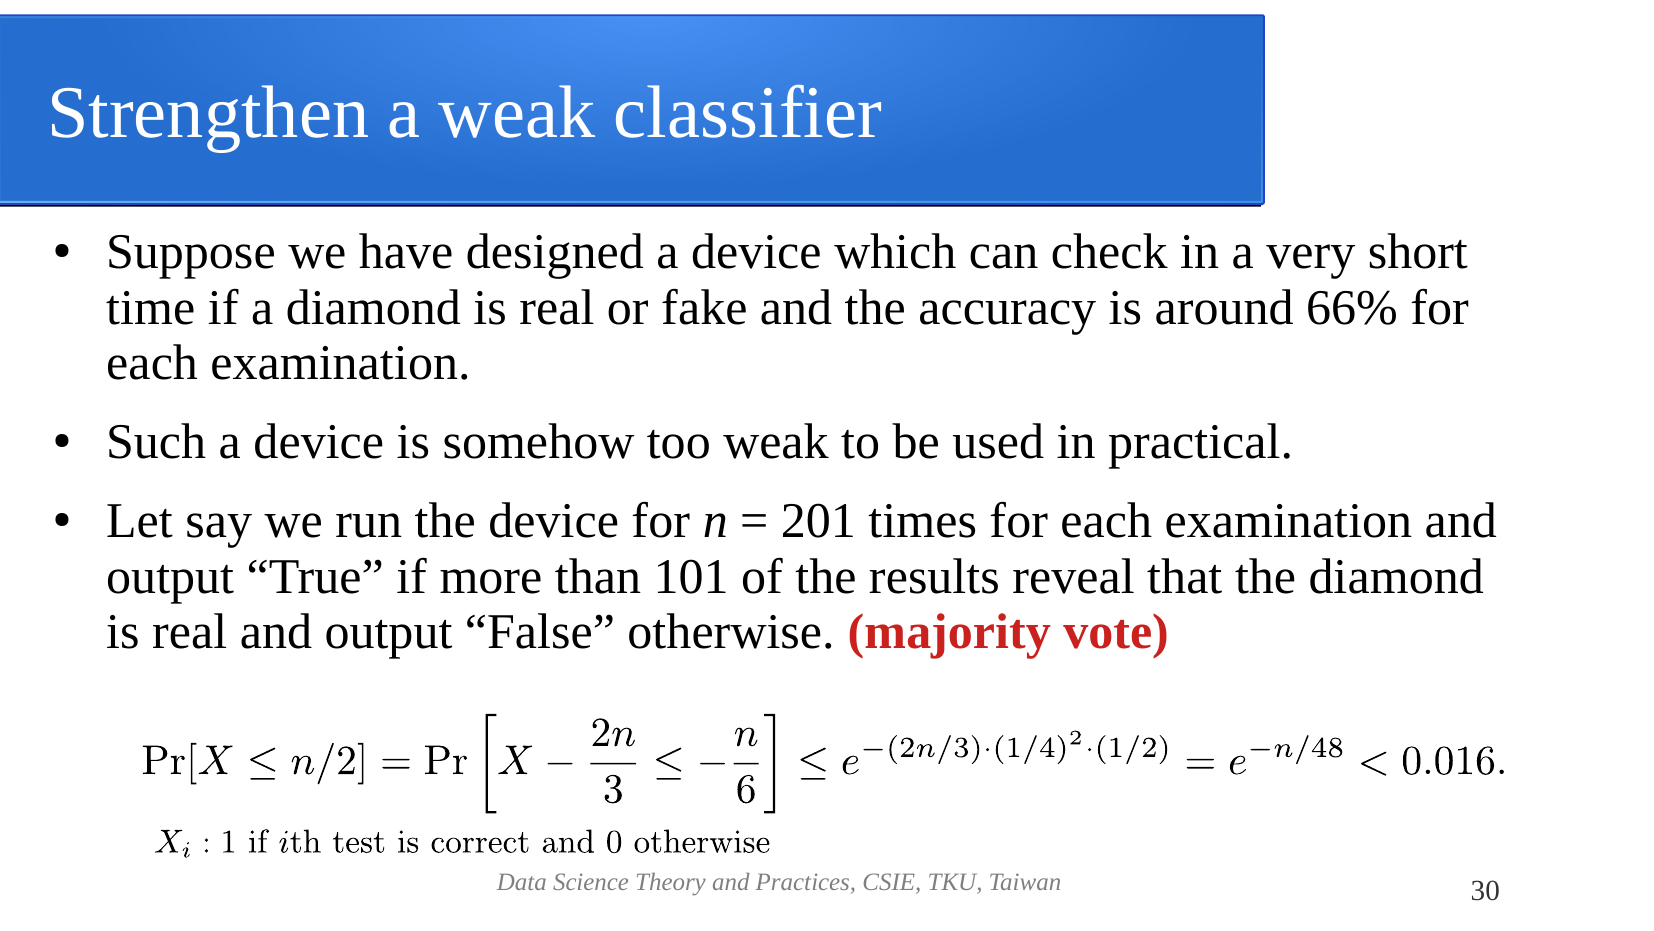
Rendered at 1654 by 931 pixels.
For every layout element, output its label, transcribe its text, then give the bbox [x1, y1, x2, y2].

list Suppose we have designed a device which can check in a very short time if a diamond is real or fake and the accuracy is around 66% for each examination. Such a device is somehow too weak to be used in practical. Let say we run the device for n = 201 times for each examination and output “True” if more than 101 of the results reveal that the diamond is real and output “False” otherwise. (majority vote) [35, 224, 1524, 764]
title Strengthen a weak classifier [47, 35, 1199, 189]
picture [139, 712, 1506, 815]
picture [152, 827, 771, 859]
